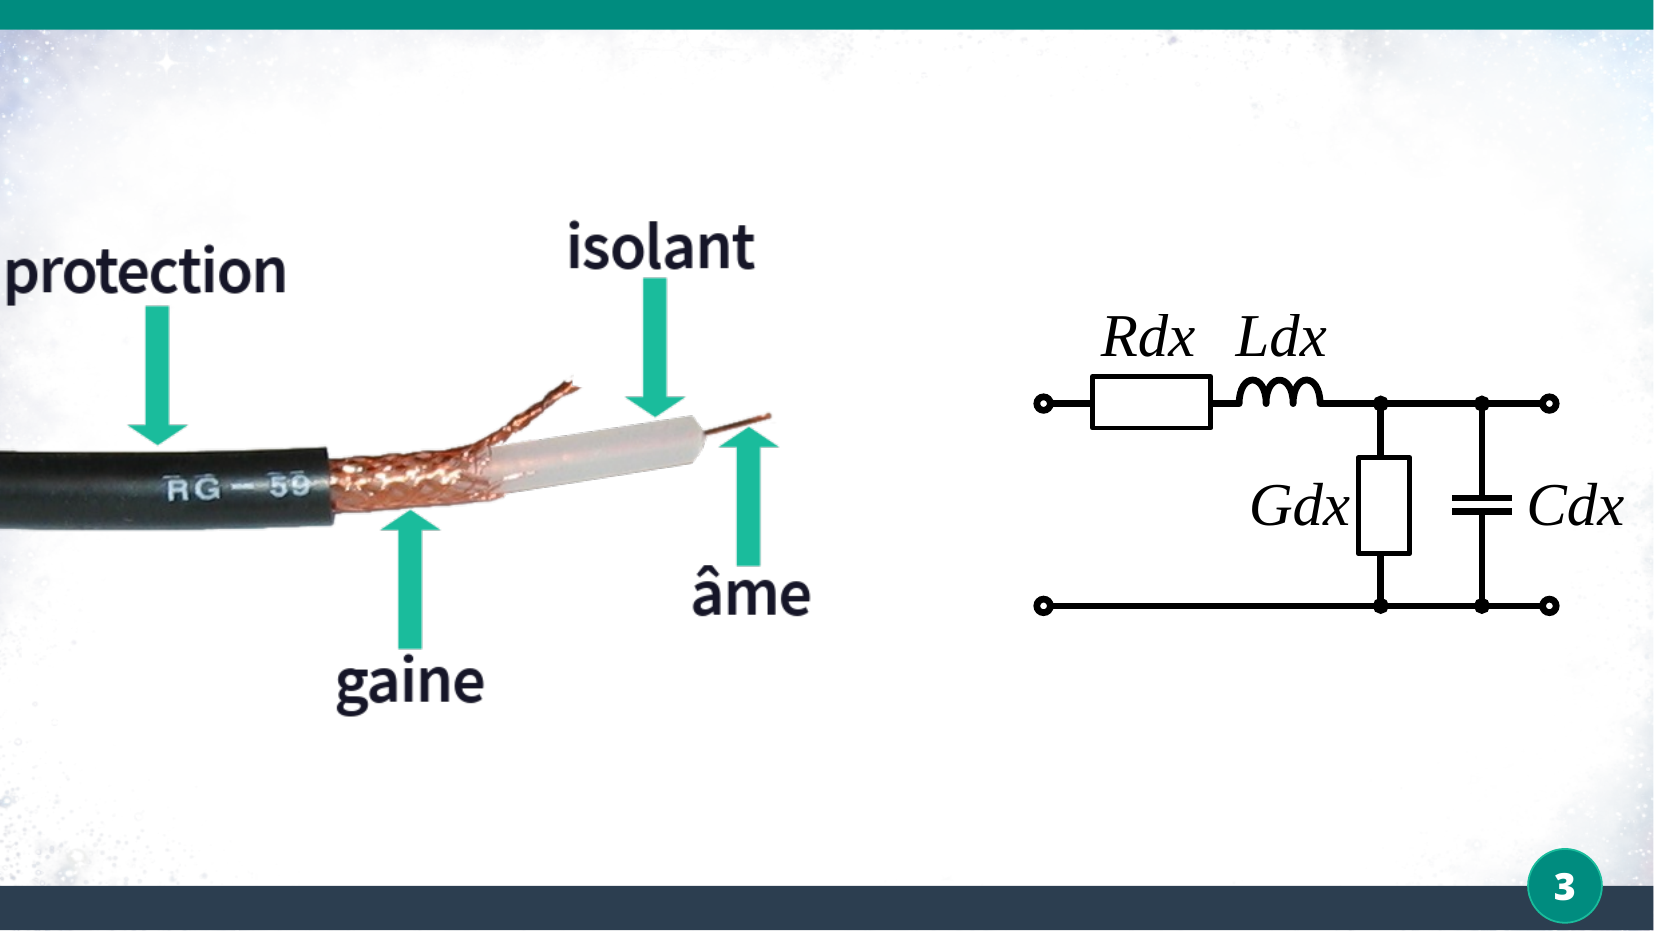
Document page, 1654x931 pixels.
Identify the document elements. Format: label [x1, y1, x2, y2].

text_box [1358, 457, 1410, 554]
text_box [1092, 376, 1211, 429]
picture [0, 30, 1654, 885]
